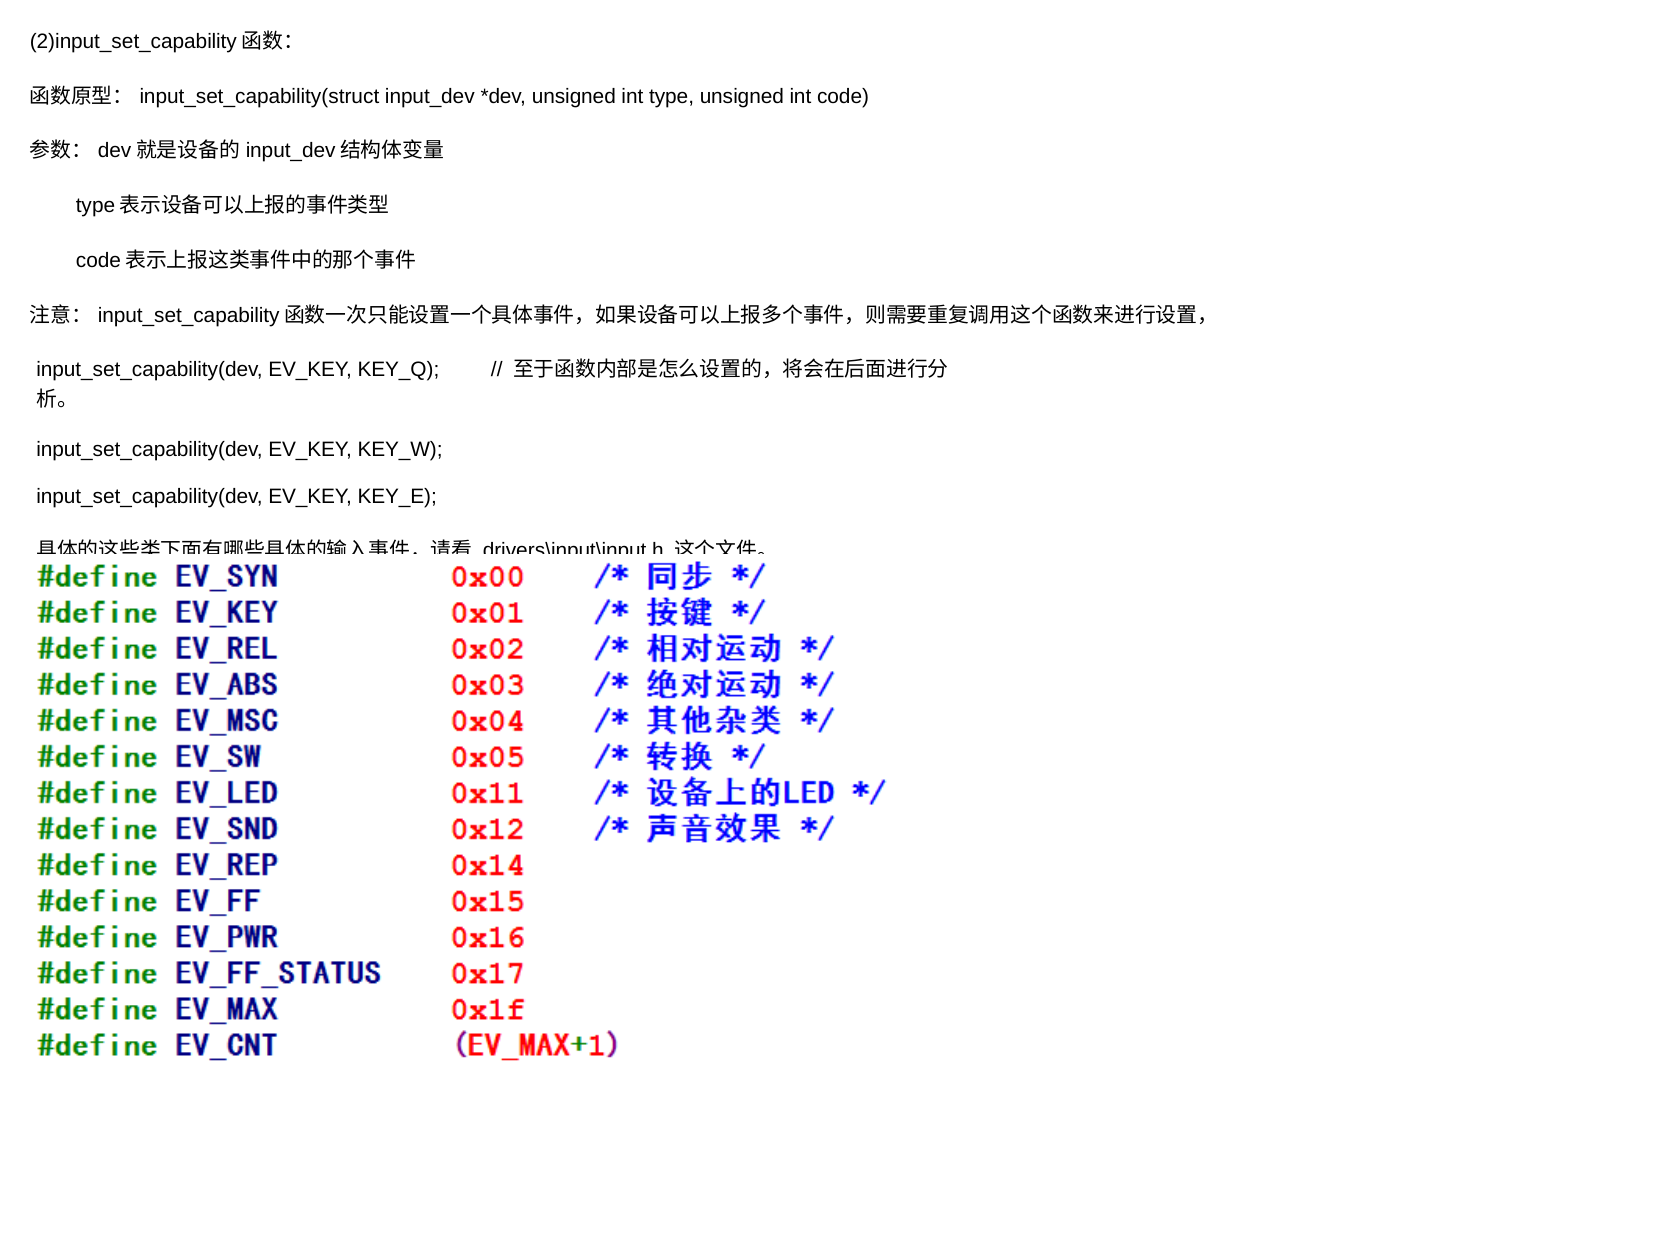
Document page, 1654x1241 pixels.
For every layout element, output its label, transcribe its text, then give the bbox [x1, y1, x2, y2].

text_box (2)input_set_capability函数： 函数原型：input_set_capability(struct input_dev *dev, unsigned int type, unsigned int code) 参数：dev就是设备的input_dev结构体变量 type表示设备可以上报的事件类型 code表示上报这类事件中的那个事件 注意：input_set_capability函数一次只能设置一个具体事件，如果设备可以上报多个事件，则需要重复调用这个函数来进行设置， [15, 17, 1234, 391]
text_box input_set_capability(dev, EV_KEY, KEY_Q); // 至于函数内部是怎么设置的，将会在后面进行分析。 input_set_capability(dev, EV_KEY, KEY_W); input_set_capability(dev, EV_KEY, KEY_E); 具体的这些类下面有哪些具体的输入事件，请看 drivers\input\input.h 这个文件。 [21, 345, 1006, 591]
picture [30, 554, 896, 1073]
